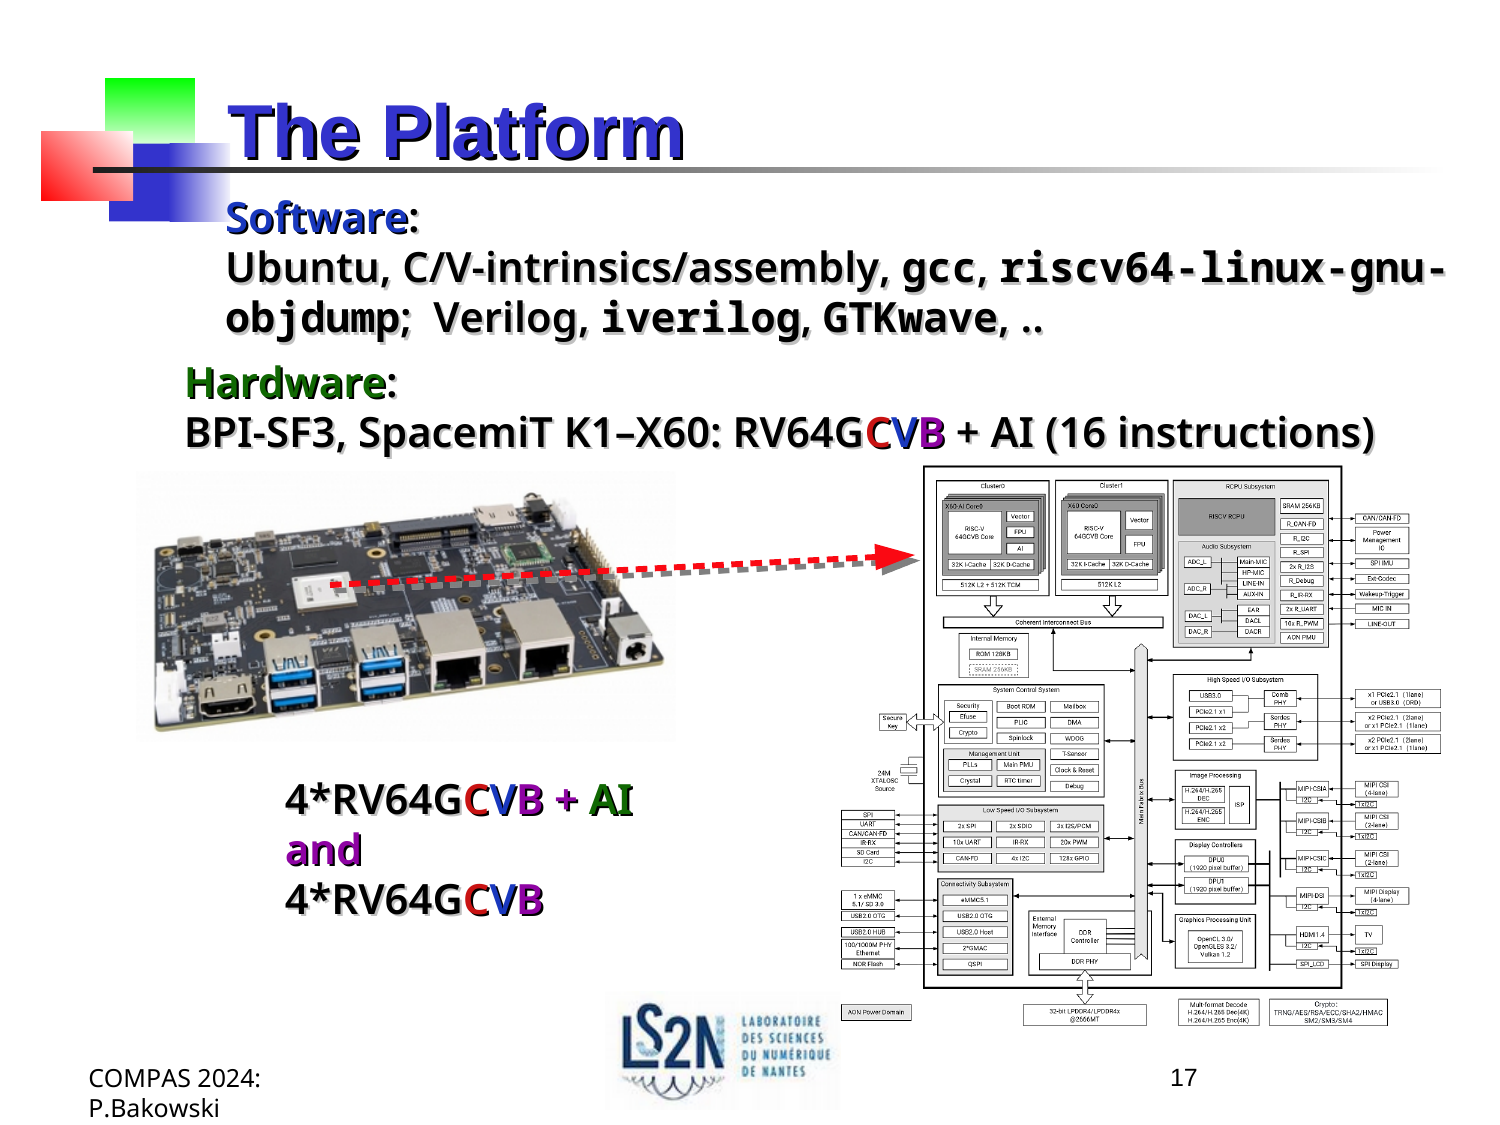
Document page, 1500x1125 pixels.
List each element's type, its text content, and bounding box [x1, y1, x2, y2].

text_box 4*RV64GCVB + AI and 4*RV64GCVB [270, 765, 661, 930]
text_box Hardware: BPI-SF3, SpacemiT K1–X60: RV64GCVB + AI (16 instructions) [169, 348, 1441, 466]
picture [136, 471, 676, 742]
title The Platform [212, 74, 1028, 180]
text_box Software: Ubuntu, C/V-intrinsics/assembly, gcc, riscv64-linux-gnu-objdump; Verilog, iverilog, GTKwave, .. [210, 183, 1500, 349]
picture [605, 465, 1441, 1110]
